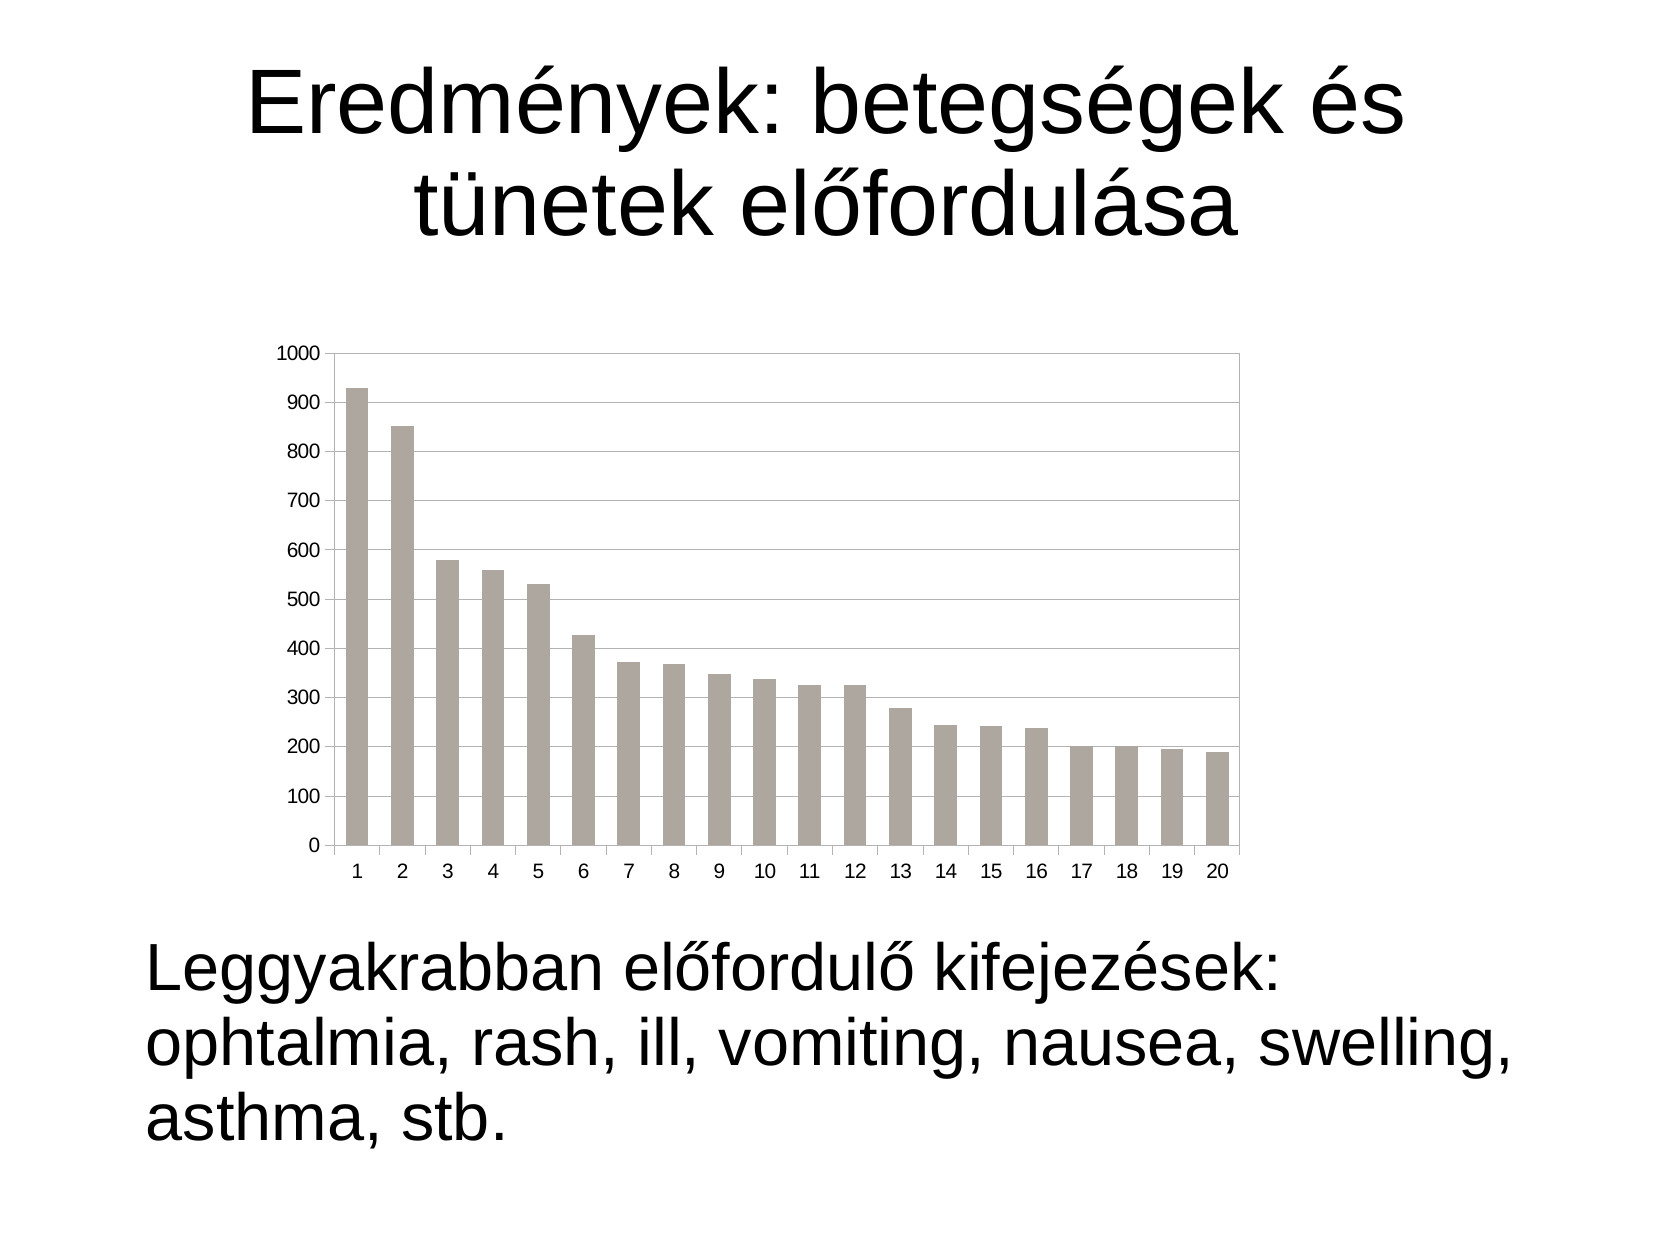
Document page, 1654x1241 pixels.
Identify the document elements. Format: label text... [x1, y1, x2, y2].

list Leggyakrabban előfordulő kifejezések: ophtalmia, rash, ill, vomiting, nausea, swelling, asthma, stb. [75, 930, 1564, 1190]
title Eredmények: betegségek és tünetek előfordulása [82, 49, 1571, 257]
chart [255, 330, 1261, 895]
